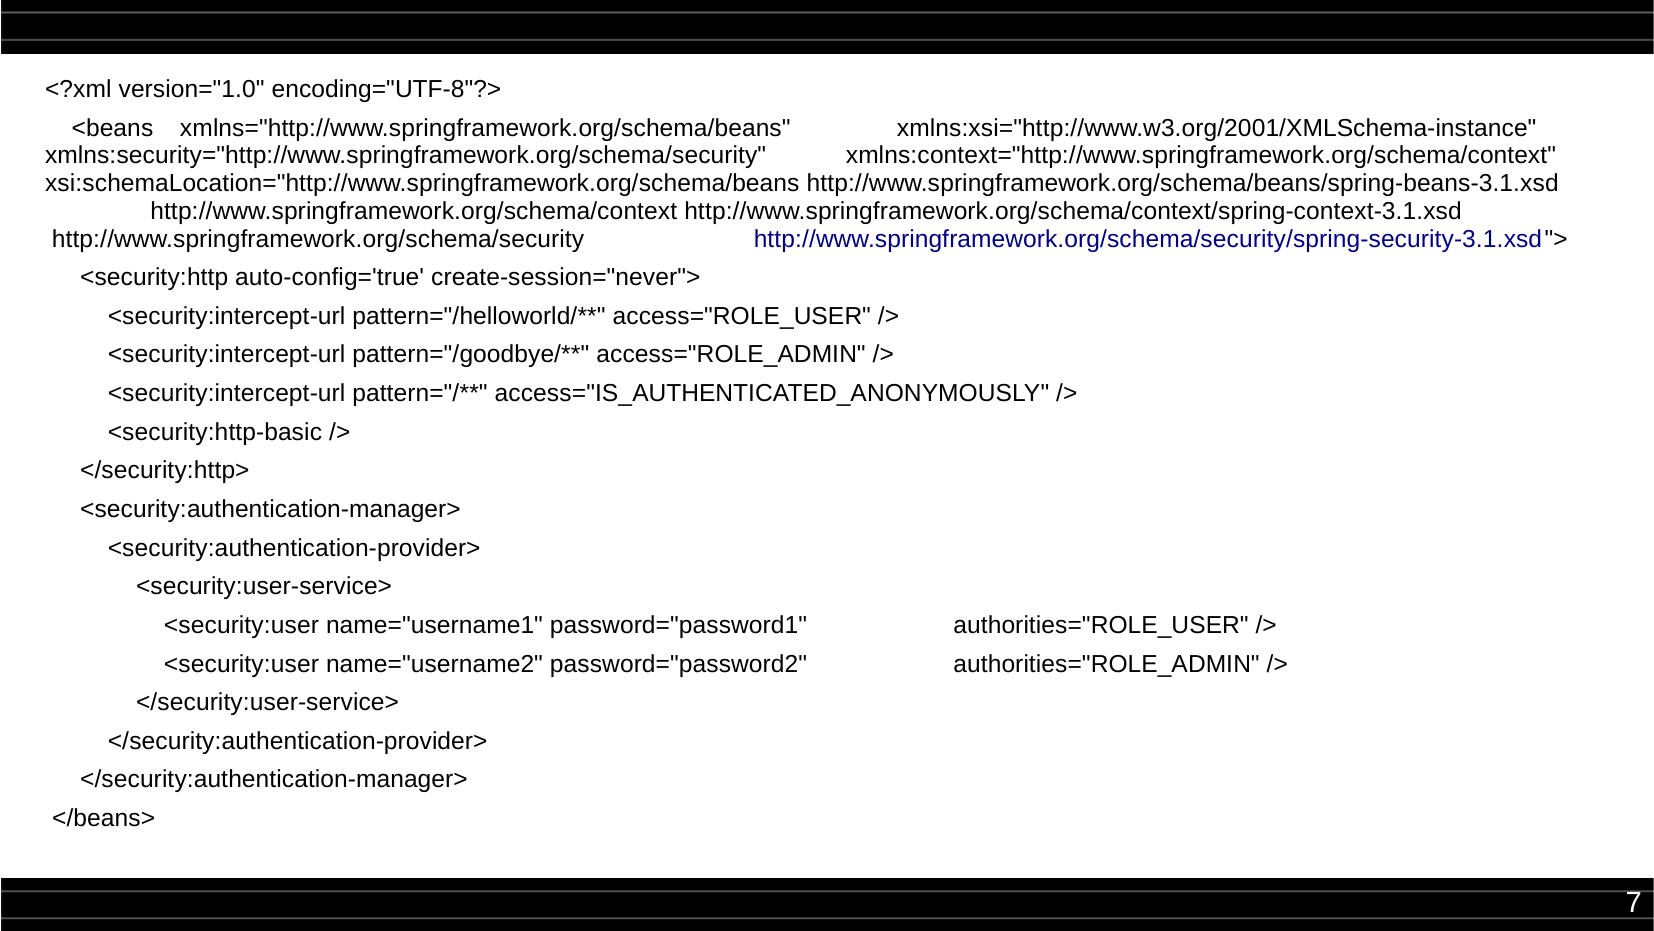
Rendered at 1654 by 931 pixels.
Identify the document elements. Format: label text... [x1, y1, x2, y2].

picture [1, 878, 1654, 931]
list <?xml version="1.0" encoding="UTF-8"?> <beans xmlns="http://www.springframework.org/schema/beans" xmlns:xsi="http://www.w3.org/2001/XMLSchema-instance" xmlns:security="http://www.springframework.org/schema/security" xmlns:context="http://www.springframework.org/schema/context" xsi:schemaLocation="http://www.springframework.org/schema/beans http://www.springframework.org/schema/beans/spring-beans-3.1.xsd http://www.springframework.org/schema/context http://www.springframework.org/schema/context/spring-context-3.1.xsd http://www.springframework.org/schema/security http://www.springframework.org/schema/security/spring-security-3.1.xsd"> <security:http auto-config='true' create-session="never"> <security:intercept-url pattern="/helloworld/**" access="ROLE_USER" /> <security:intercept-url pattern="/goodbye/**" access="ROLE_ADMIN" /> <security:intercept-url pattern="/**" access="IS_AUTHENTICATED_ANONYMOUSLY" /> <security:http-basic /> </security:http> <security:authentication-manager> <security:authentication-provider> <security:user-service> <security:user name="username1" password="password1" authorities="ROLE_USER" /> <security:user name="username2" password="password2" authorities="ROLE_ADMIN" /> </security:user-service> </security:authentication-provider> </security:authentication-manager> </beans> [45, 75, 1621, 851]
picture [1, 0, 1654, 54]
